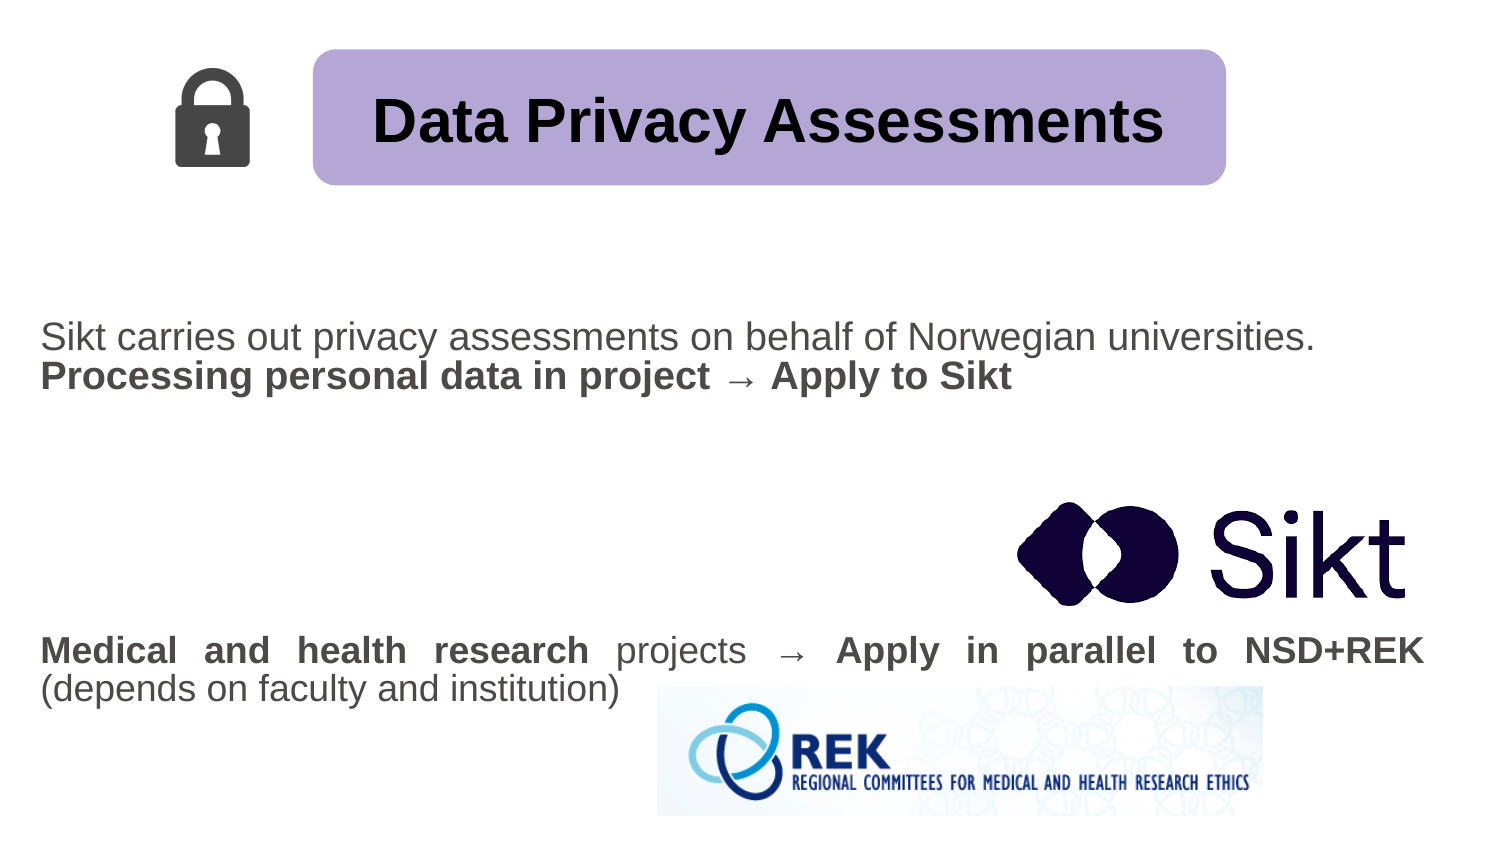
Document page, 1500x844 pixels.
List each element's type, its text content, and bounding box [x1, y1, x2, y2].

picture [657, 686, 1263, 816]
text_box Data Privacy Assessments [313, 50, 1226, 185]
picture [1017, 502, 1405, 606]
text_box Sikt carries out privacy assessments on behalf of Norwegian universities. Processing personal data in project → Apply to Sikt Minimum 30 days before data collection starts Medical and health research projects → Apply in parallel to NSD+REK (depends on faculty and institution) [40, 208, 1425, 706]
picture [163, 68, 262, 167]
